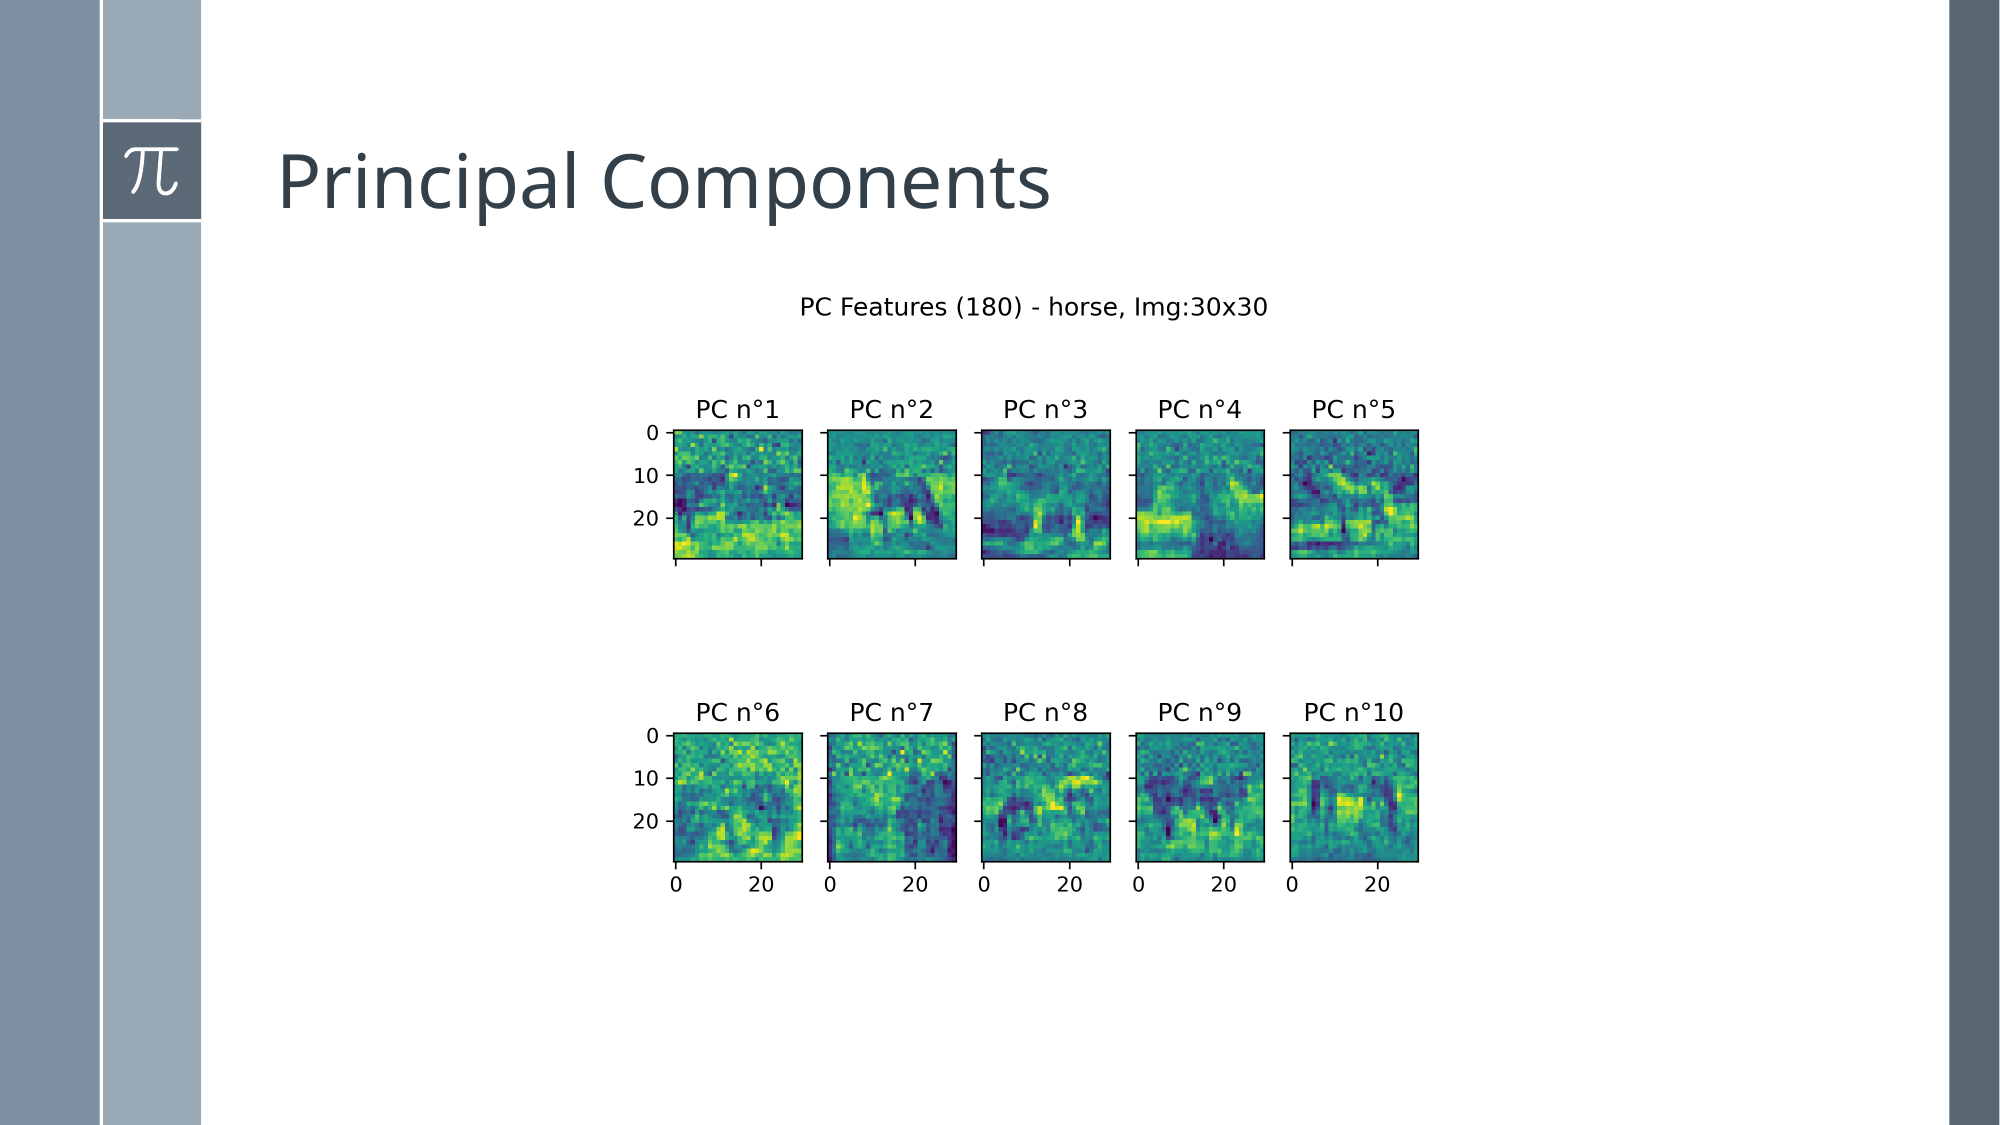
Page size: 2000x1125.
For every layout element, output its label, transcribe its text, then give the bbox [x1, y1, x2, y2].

text_box Principal Components [261, 29, 1867, 233]
picture [617, 281, 1433, 911]
